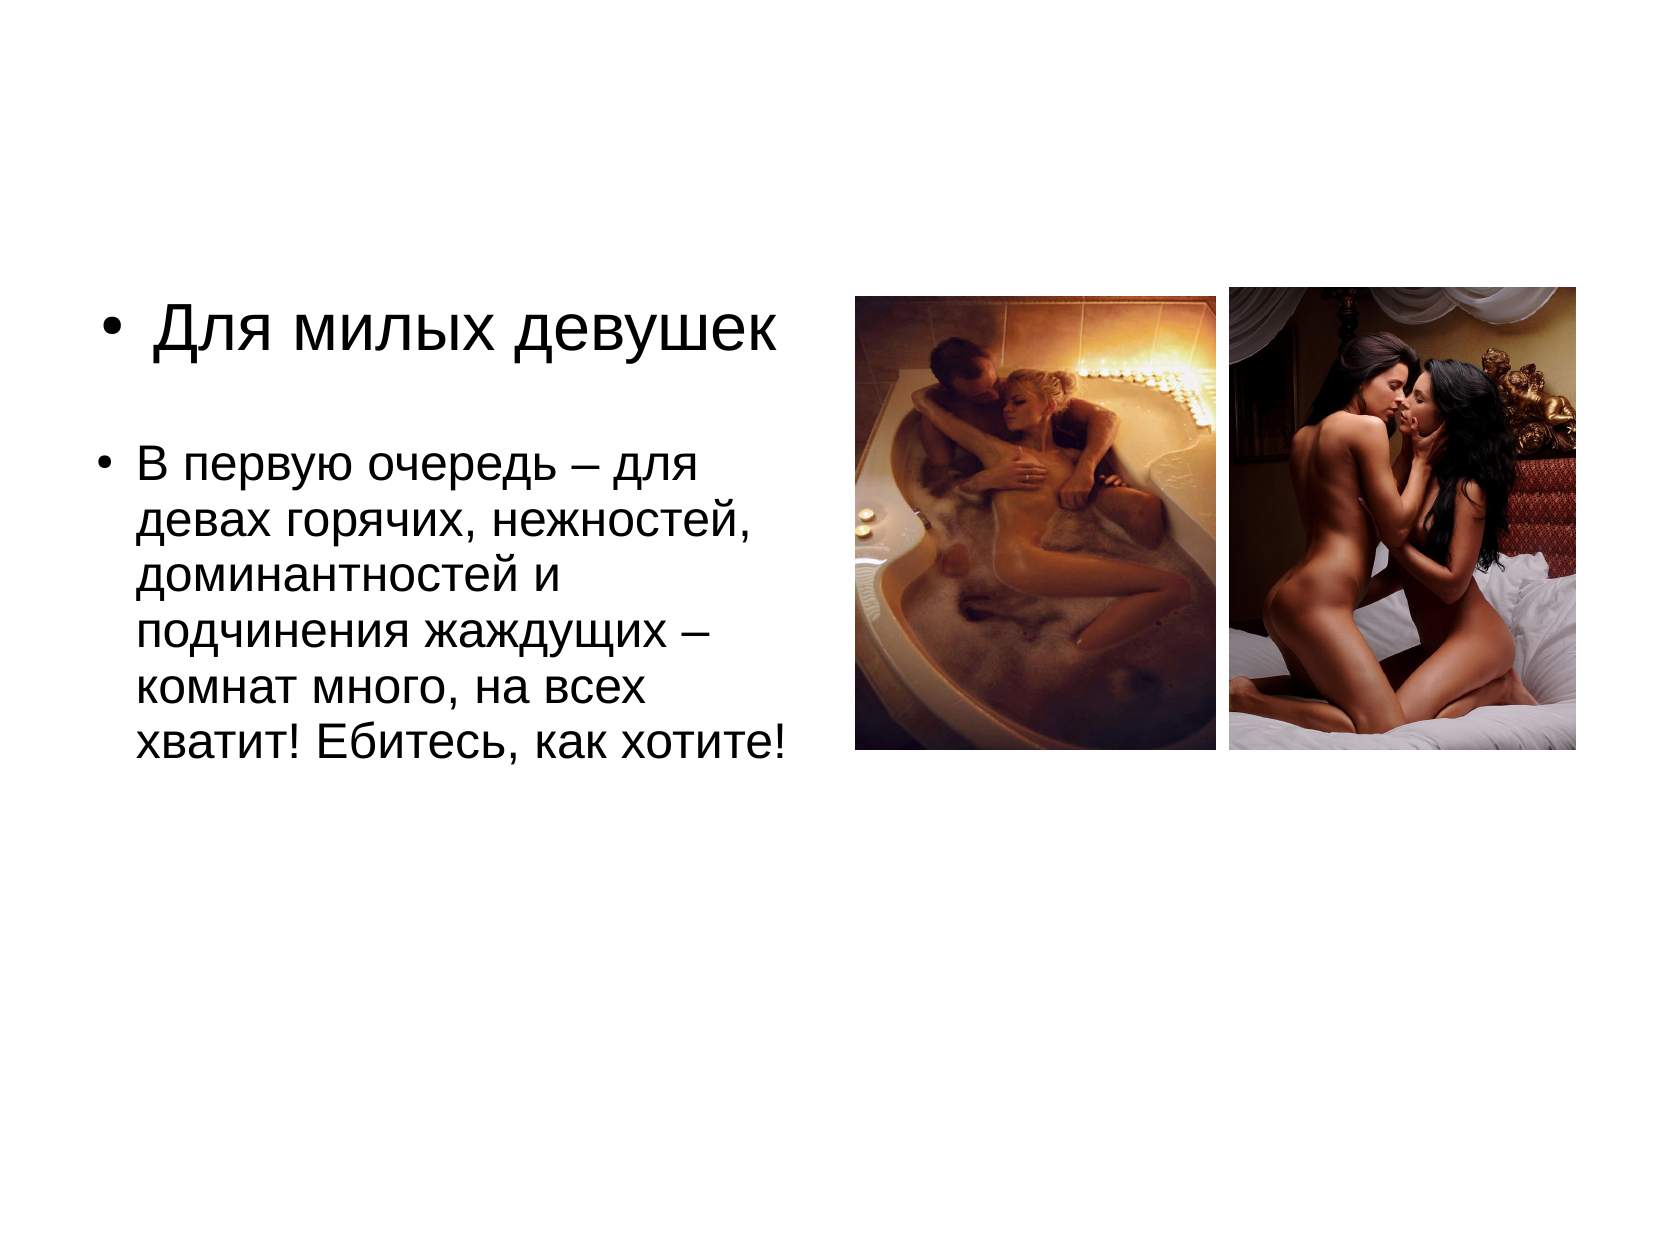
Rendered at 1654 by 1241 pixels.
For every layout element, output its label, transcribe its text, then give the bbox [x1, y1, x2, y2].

picture [855, 296, 1216, 751]
picture [1229, 287, 1576, 751]
list В первую очередь – для девах горячих, нежностей, доминантностей и подчинения жаждущих – комнат много, на всех хватит! Ебитесь, как хотите! [82, 435, 809, 778]
list Для милых девушек [82, 290, 809, 435]
